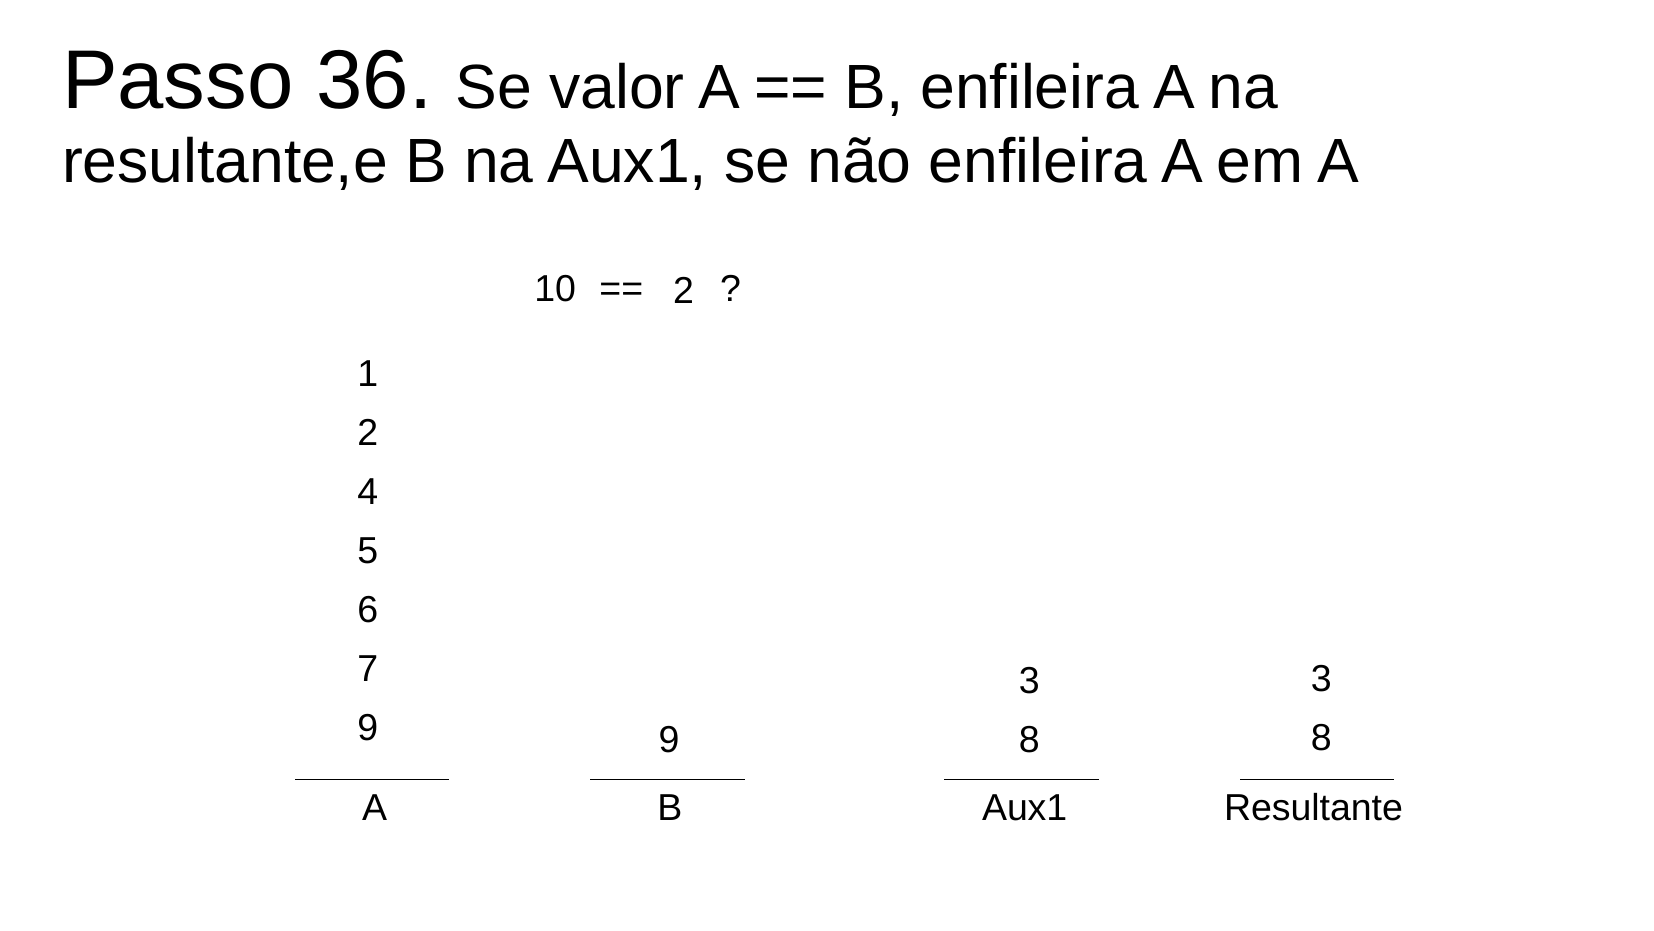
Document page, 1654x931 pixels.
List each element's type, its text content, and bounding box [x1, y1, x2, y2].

text_box 9 [643, 710, 695, 768]
text_box Aux1 [967, 780, 1083, 837]
text_box 8 [1296, 708, 1347, 766]
text_box 10 [519, 259, 584, 317]
text_box B [642, 780, 698, 837]
text_box 3 [1003, 651, 1055, 709]
text_box ? [705, 259, 756, 317]
text_box 2 [658, 262, 709, 319]
text_box A [347, 779, 508, 837]
text_box 3 [1296, 649, 1347, 707]
text_box 1 [342, 344, 426, 402]
text_box 7 [342, 640, 426, 697]
text_box 8 [1003, 710, 1055, 768]
text_box 6 [342, 580, 426, 638]
text_box 9 [342, 699, 426, 756]
text_box == [584, 259, 659, 317]
text_box Resultante [1209, 779, 1418, 837]
text_box 2 [342, 403, 426, 461]
text_box 5 [342, 521, 426, 579]
text_box Passo 36. Se valor A == B, enfileira A na resultante,e B na Aux1, se não enfileira A em A [47, 25, 1607, 274]
text_box 4 [342, 462, 426, 520]
